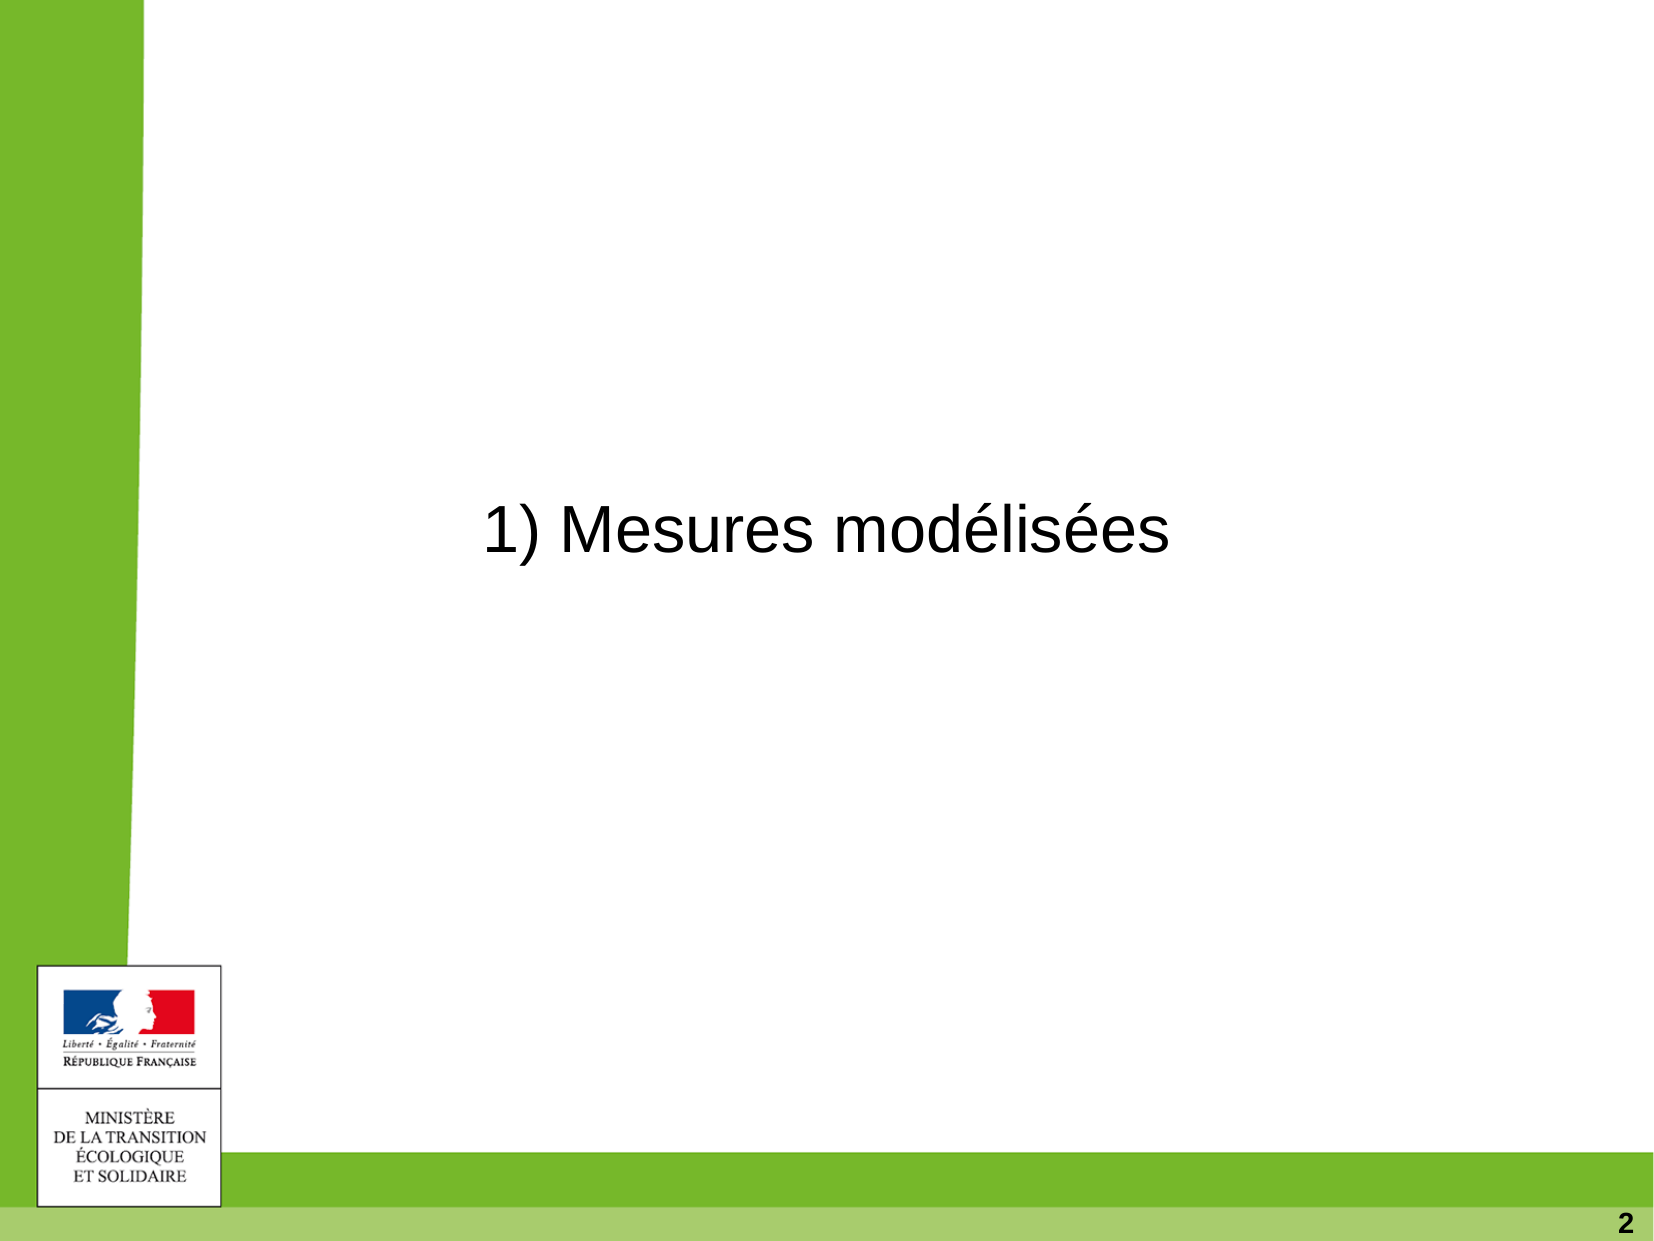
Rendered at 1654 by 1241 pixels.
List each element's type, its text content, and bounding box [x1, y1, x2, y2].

subtitle 1) Mesures modélisées [82, 49, 1571, 1010]
picture [0, 0, 1654, 1241]
